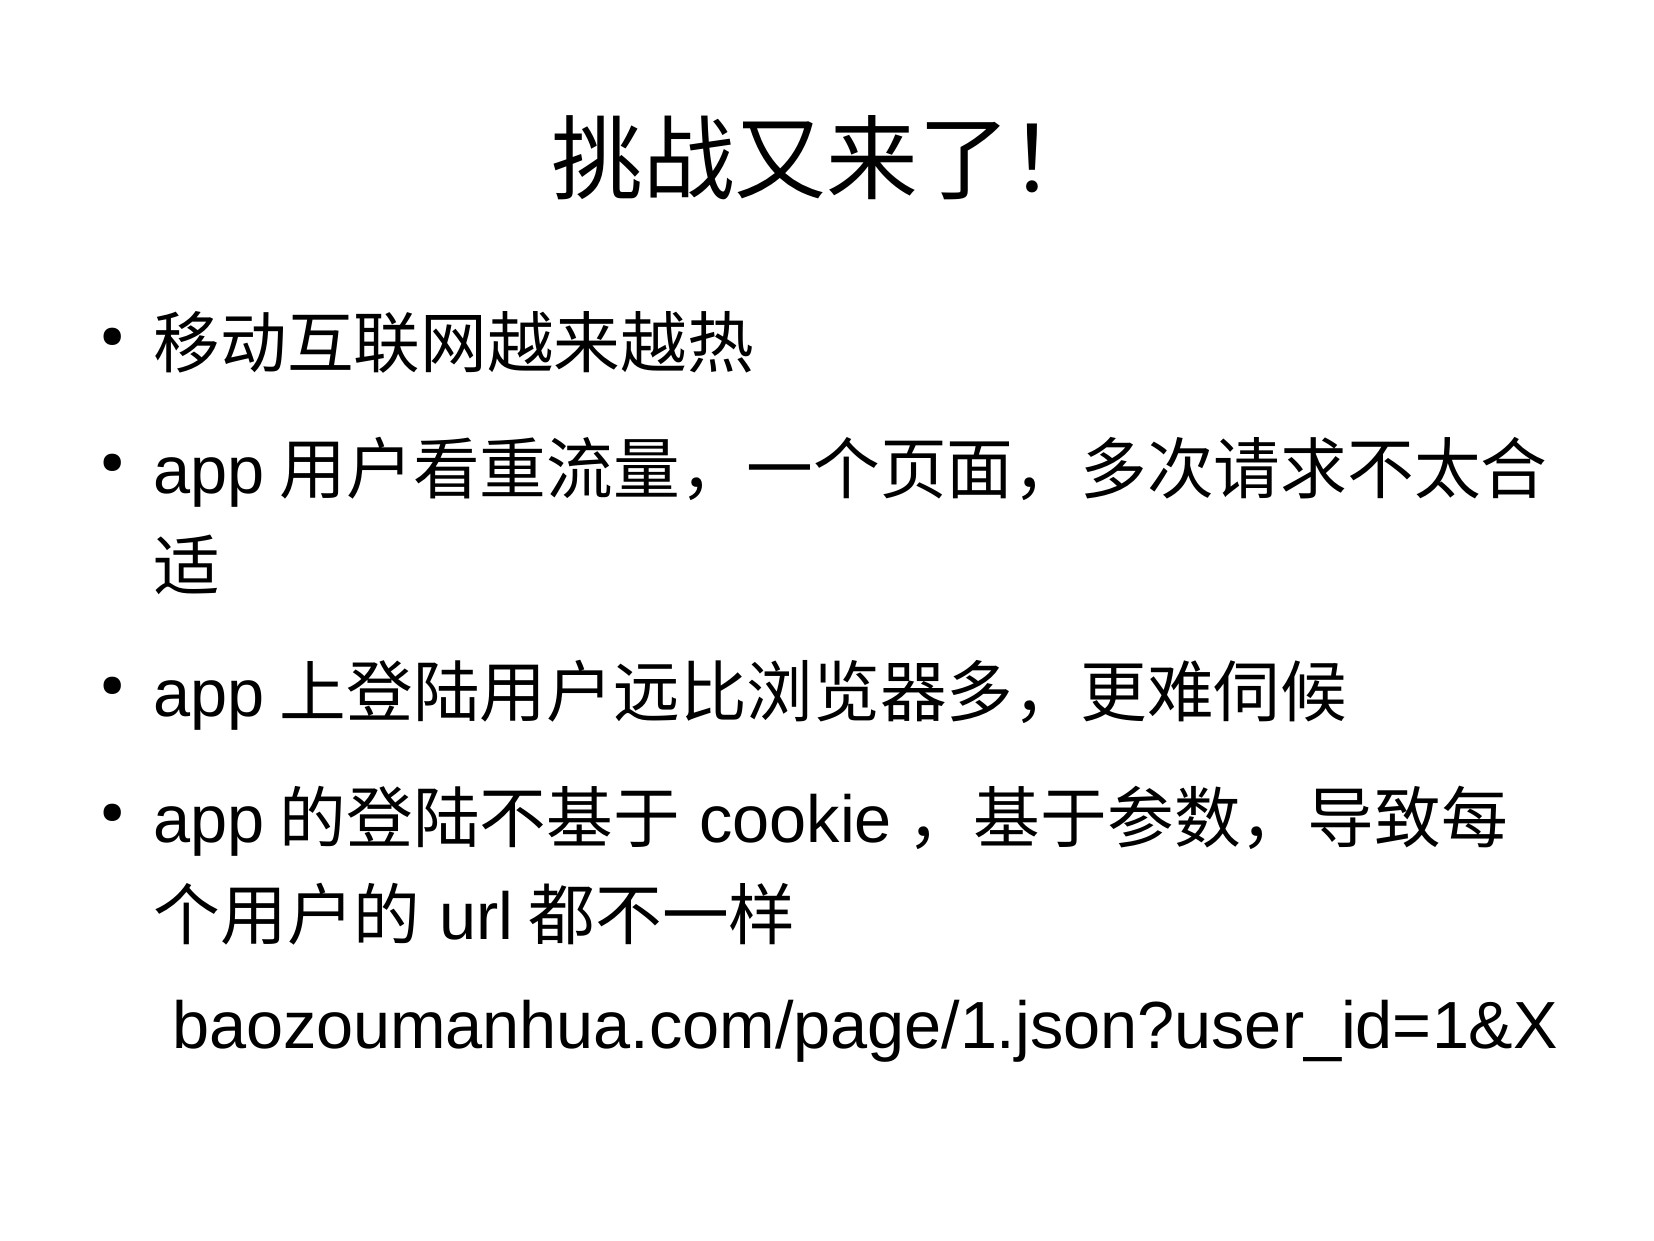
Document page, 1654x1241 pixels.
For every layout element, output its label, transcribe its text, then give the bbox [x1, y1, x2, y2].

list 移动互联网越来越热 app用户看重流量，一个页面，多次请求不太合适 app上登陆用户远比浏览器多，更难伺候 app的登陆不基于cookie，基于参数，导致每个用户的url都不一样 baozoumanhua.com/page/1.json?user_id=1&X [82, 290, 1571, 1109]
title 挑战又来了！ [82, 49, 1571, 257]
